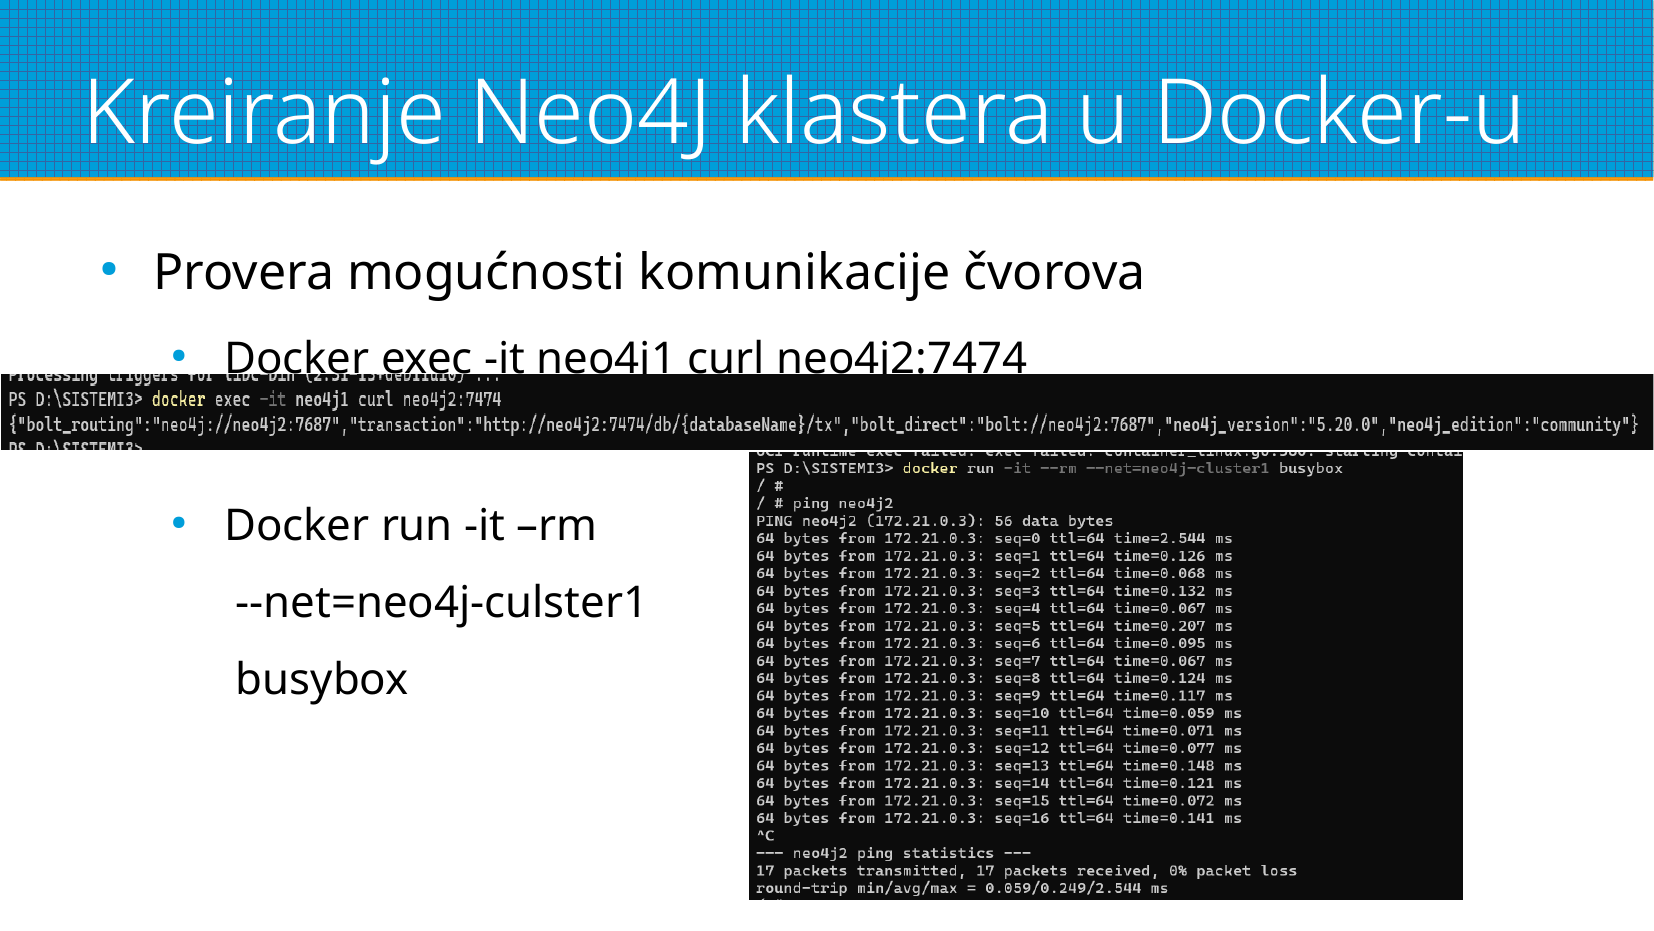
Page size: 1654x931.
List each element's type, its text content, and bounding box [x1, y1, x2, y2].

picture [749, 452, 1463, 901]
picture [1, 374, 1654, 451]
list Provera mogućnosti komunikacije čvorova Docker exec -it neo4j1 curl neo4j2:7474 Docker run -it –rm --net=neo4j-culster1 busybox [82, 236, 1563, 374]
title Kreiranje Neo4J klastera u Docker-u [82, 14, 1571, 171]
list Provera mogućnosti komunikacije čvorova Docker exec -it neo4j1 curl neo4j2:7474 Docker run -it –rm --net=neo4j-culster1 busybox [82, 451, 1563, 811]
